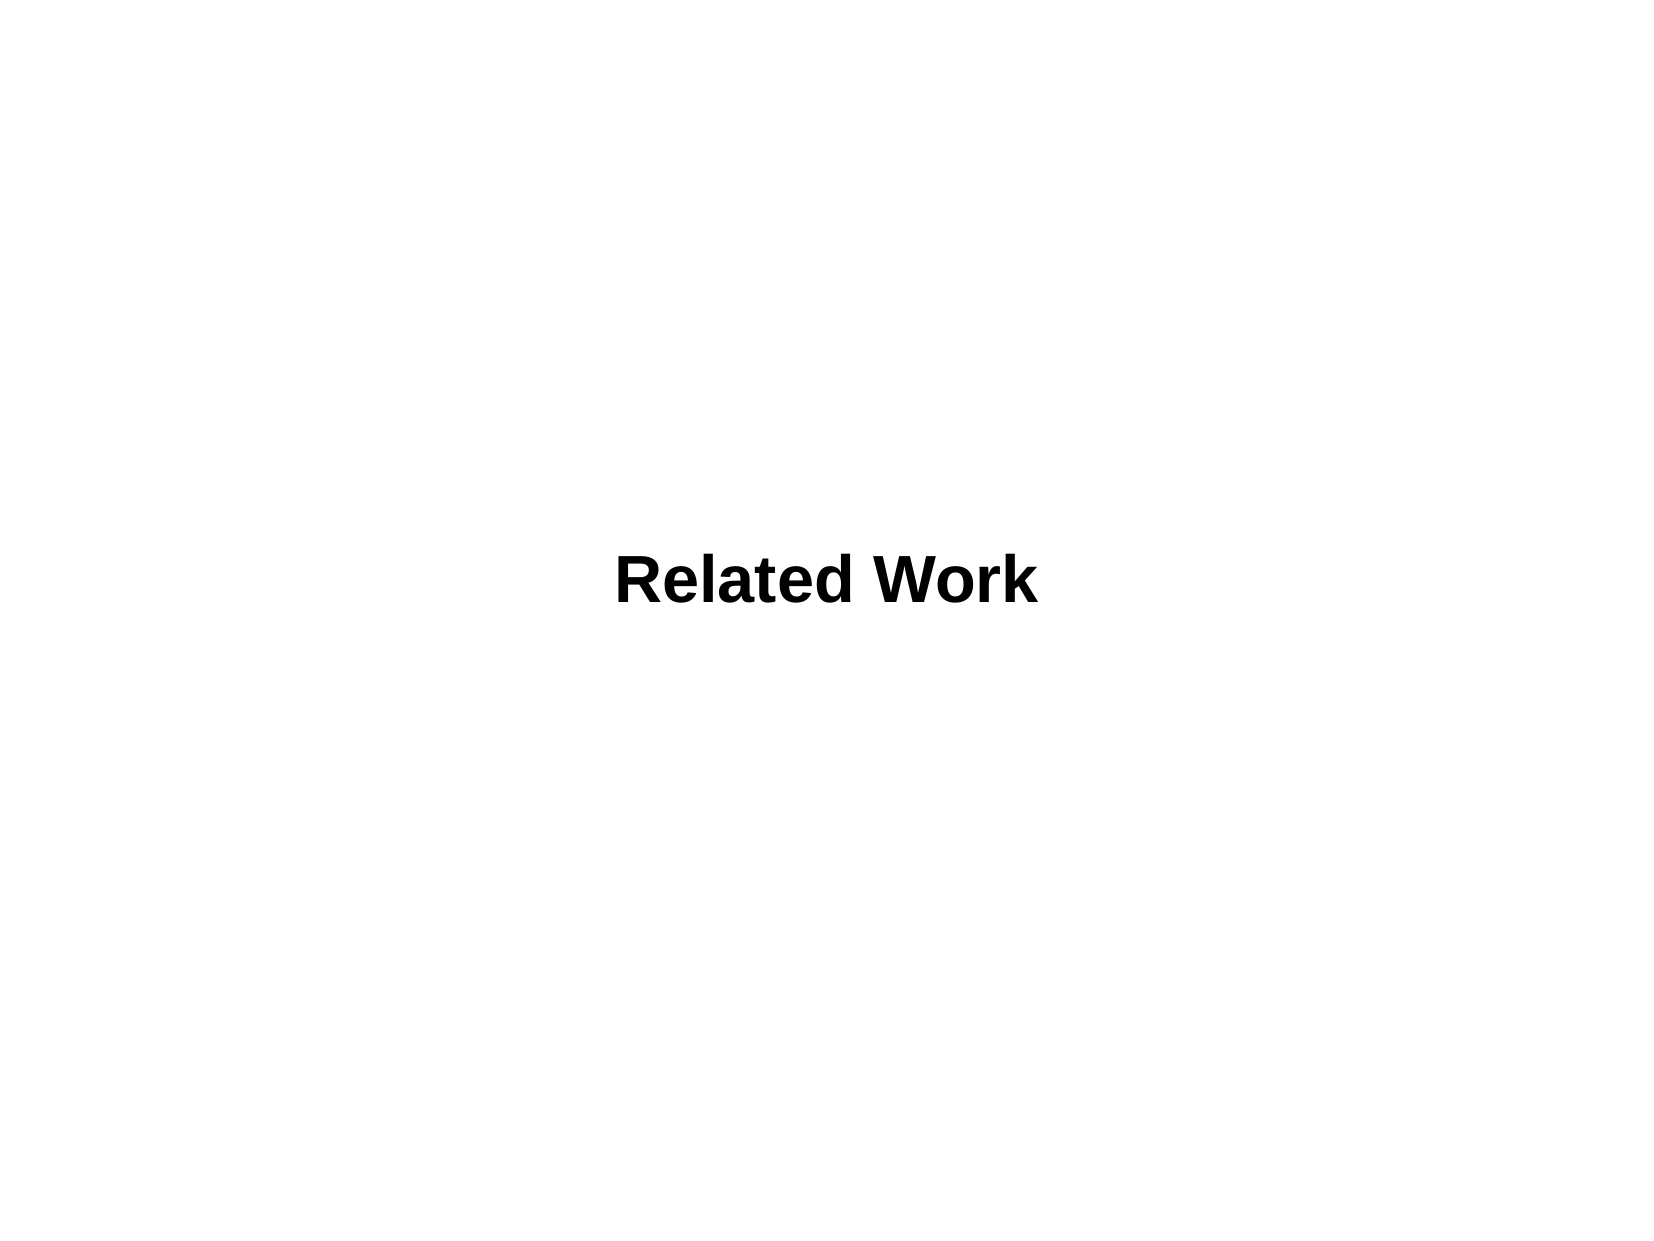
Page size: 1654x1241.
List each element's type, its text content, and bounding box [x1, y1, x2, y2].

subtitle Related Work [82, 56, 1571, 1102]
